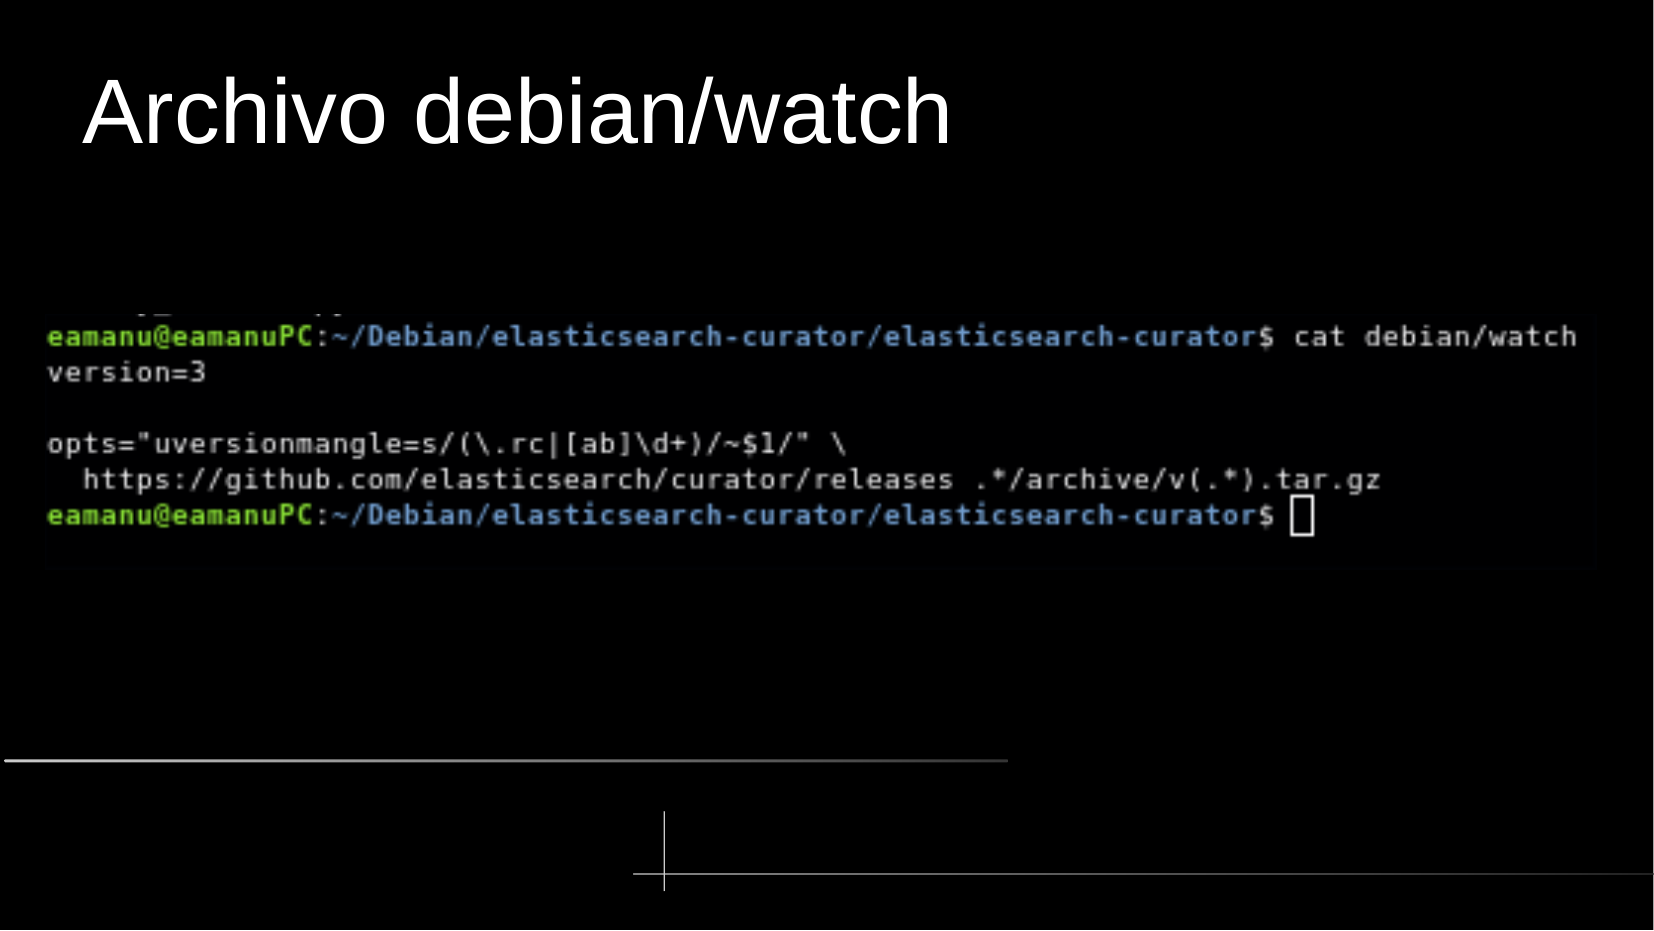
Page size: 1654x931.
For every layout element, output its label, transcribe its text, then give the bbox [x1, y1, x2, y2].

picture [45, 314, 1597, 570]
title Archivo debian/watch [82, 35, 1235, 189]
